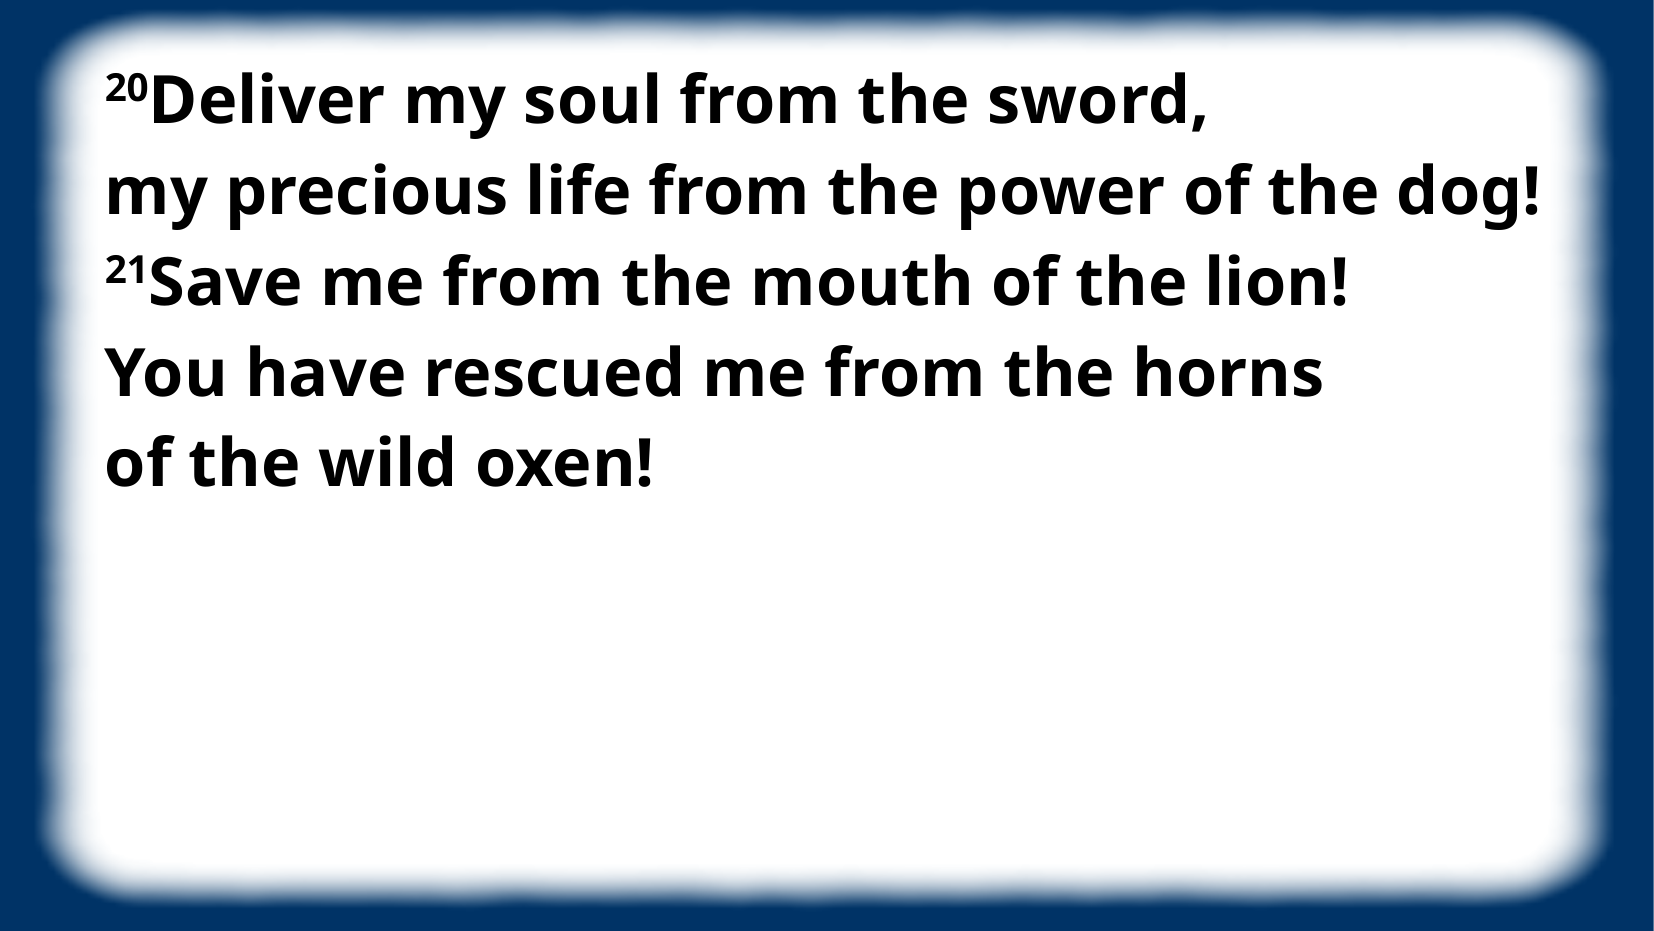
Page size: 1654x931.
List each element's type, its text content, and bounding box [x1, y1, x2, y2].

picture [0, 0, 1654, 931]
text_box 20Deliver my soul from the sword, my precious life from the power of the dog! 21Save me from the mouth of the lion! You have rescued me from the horns of the wild oxen! [90, 45, 1561, 504]
